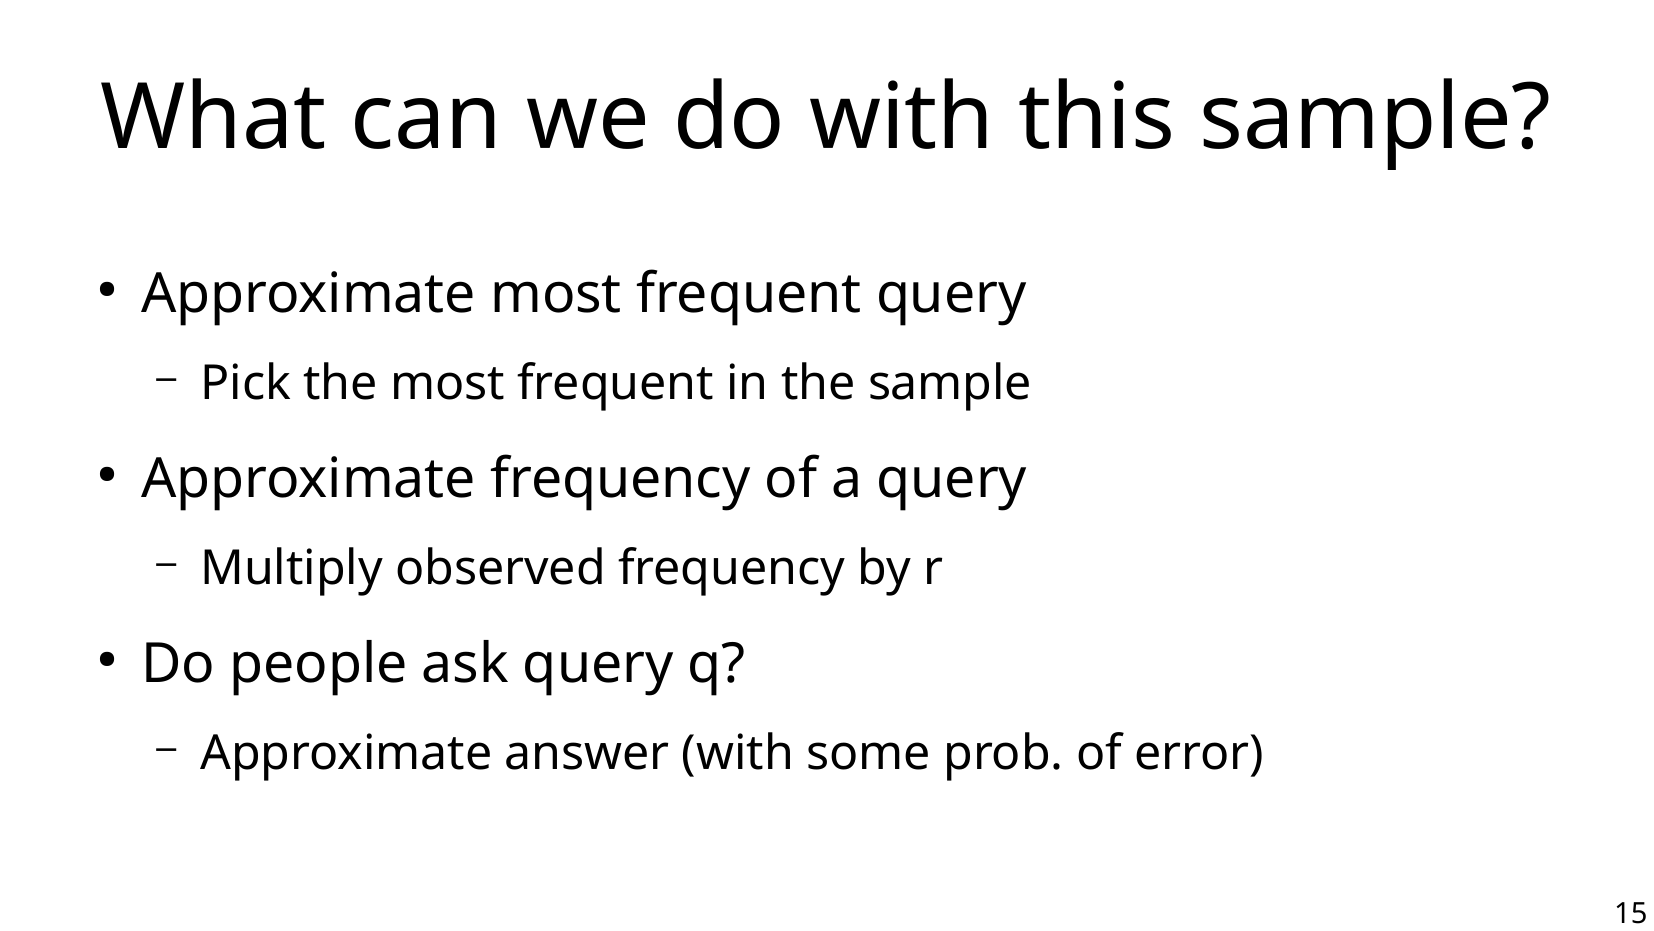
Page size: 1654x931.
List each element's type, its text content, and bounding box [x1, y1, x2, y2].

list Approximate most frequent query Pick the most frequent in the sample Approximate frequency of a query Multiply observed frequency by r Do people ask query q? Approximate answer (with some prob. of error) [82, 253, 1571, 790]
title What can we do with this sample? [82, 1, 1571, 226]
